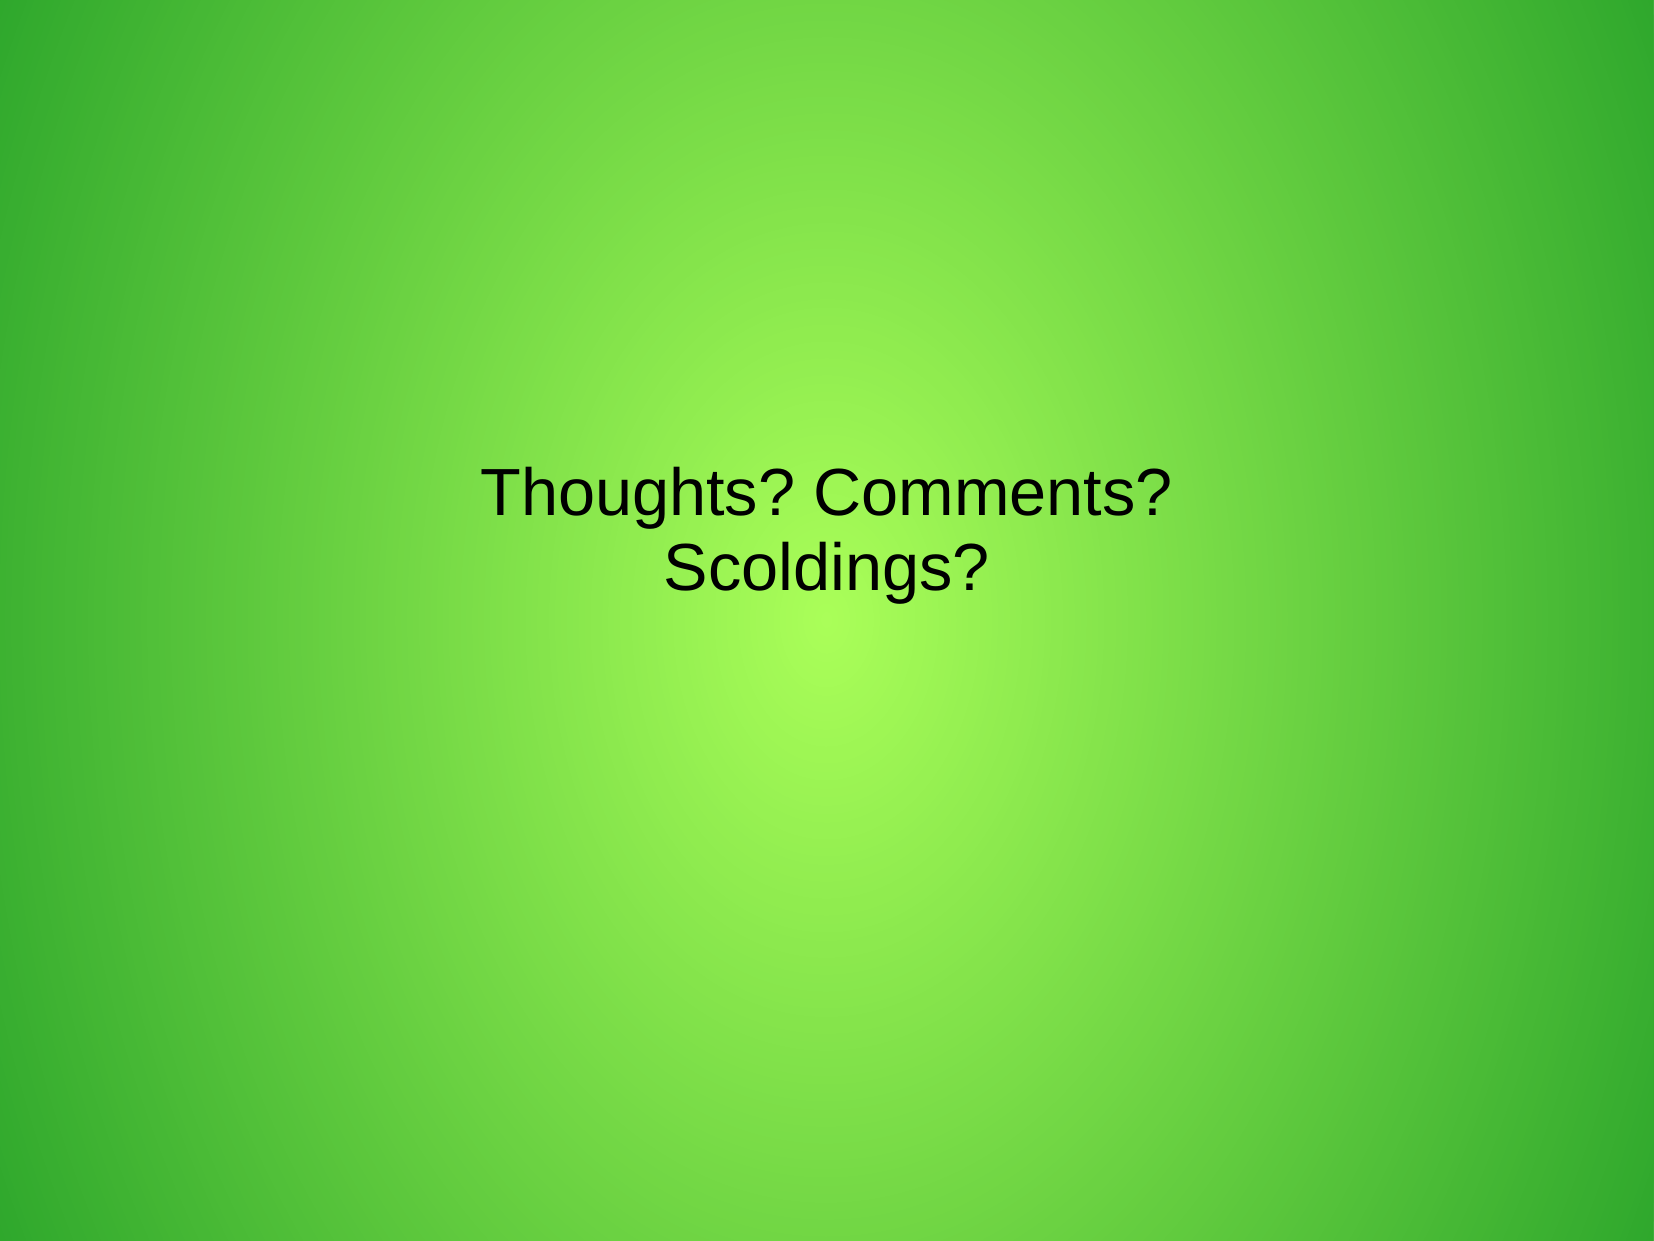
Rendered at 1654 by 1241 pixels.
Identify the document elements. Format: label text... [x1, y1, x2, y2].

subtitle Thoughts? Comments? Scoldings? [82, 49, 1571, 1010]
